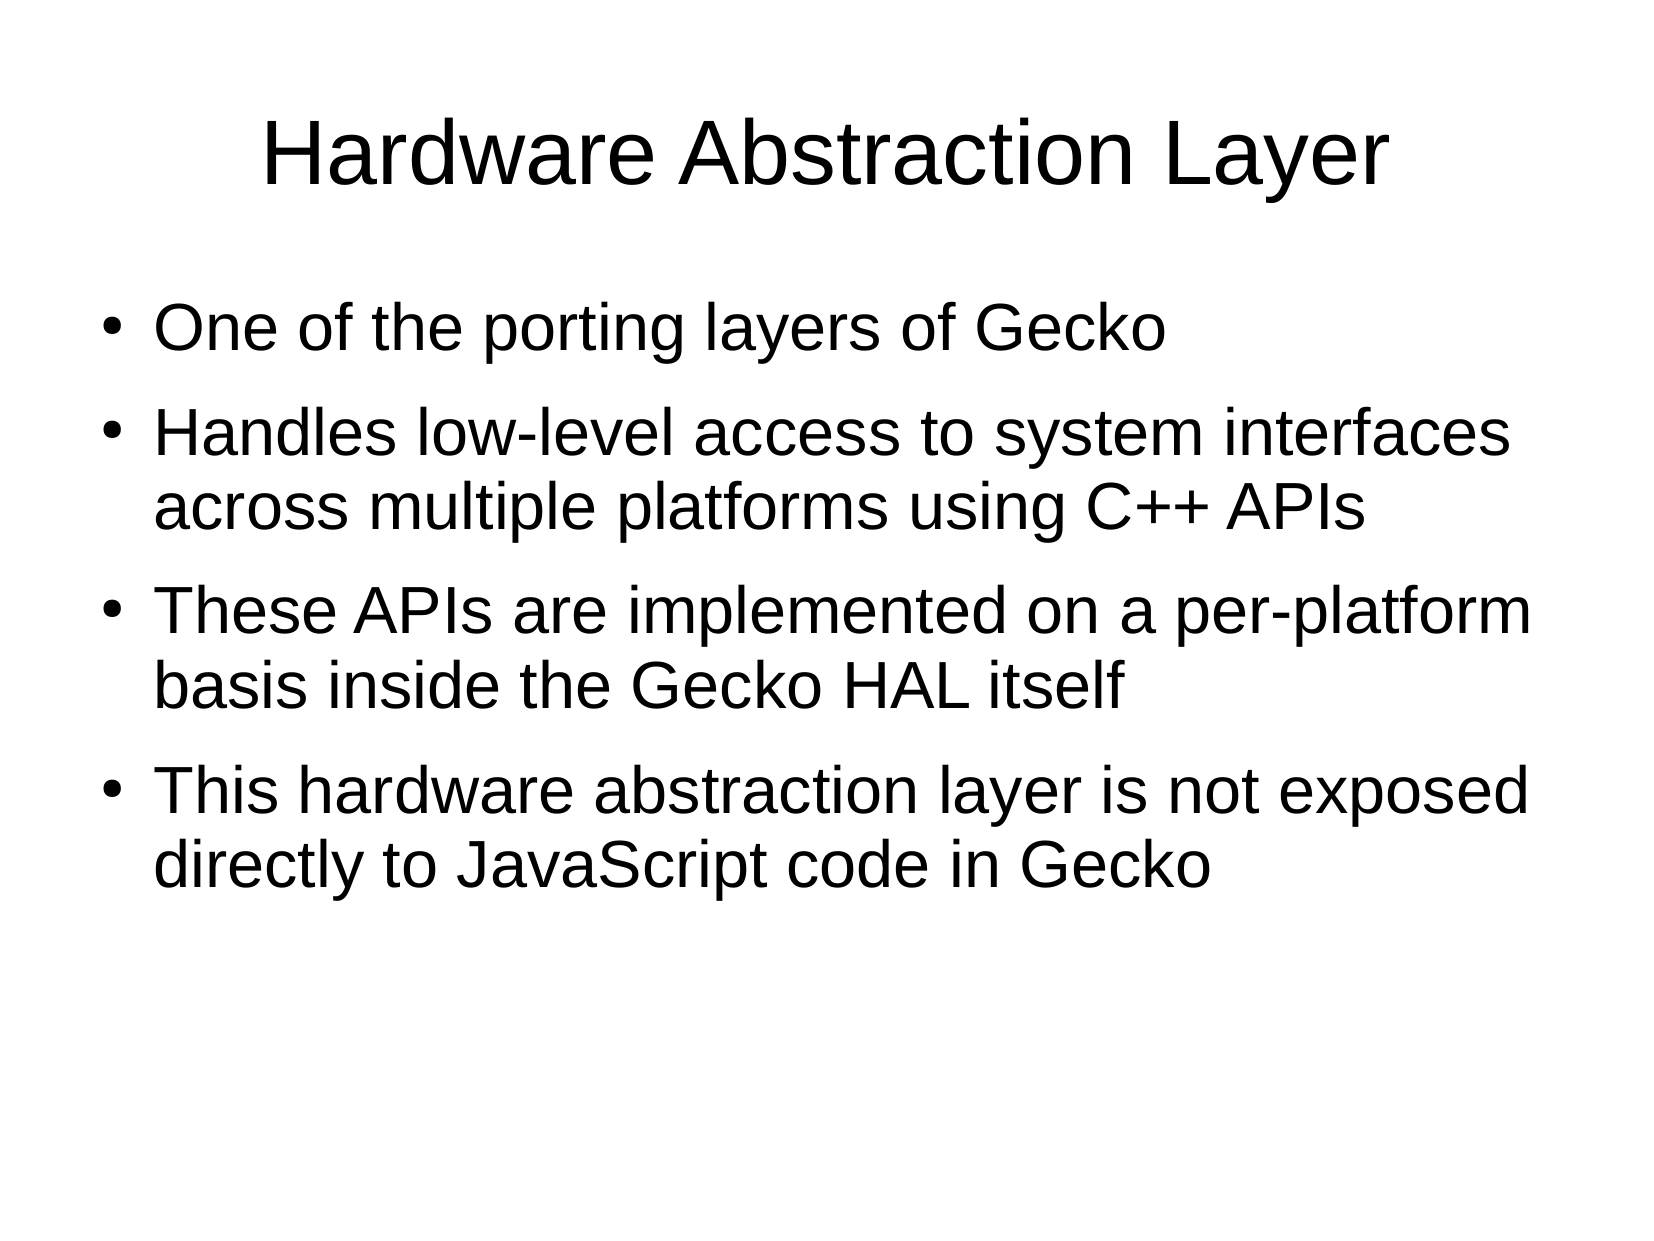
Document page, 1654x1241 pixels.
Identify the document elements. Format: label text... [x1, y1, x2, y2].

list One of the porting layers of Gecko Handles low-level access to system interfaces across multiple platforms using C++ APIs These APIs are implemented on a per-platform basis inside the Gecko HAL itself This hardware abstraction layer is not exposed directly to JavaScript code in Gecko [82, 290, 1538, 1201]
title Hardware Abstraction Layer [82, 49, 1571, 257]
